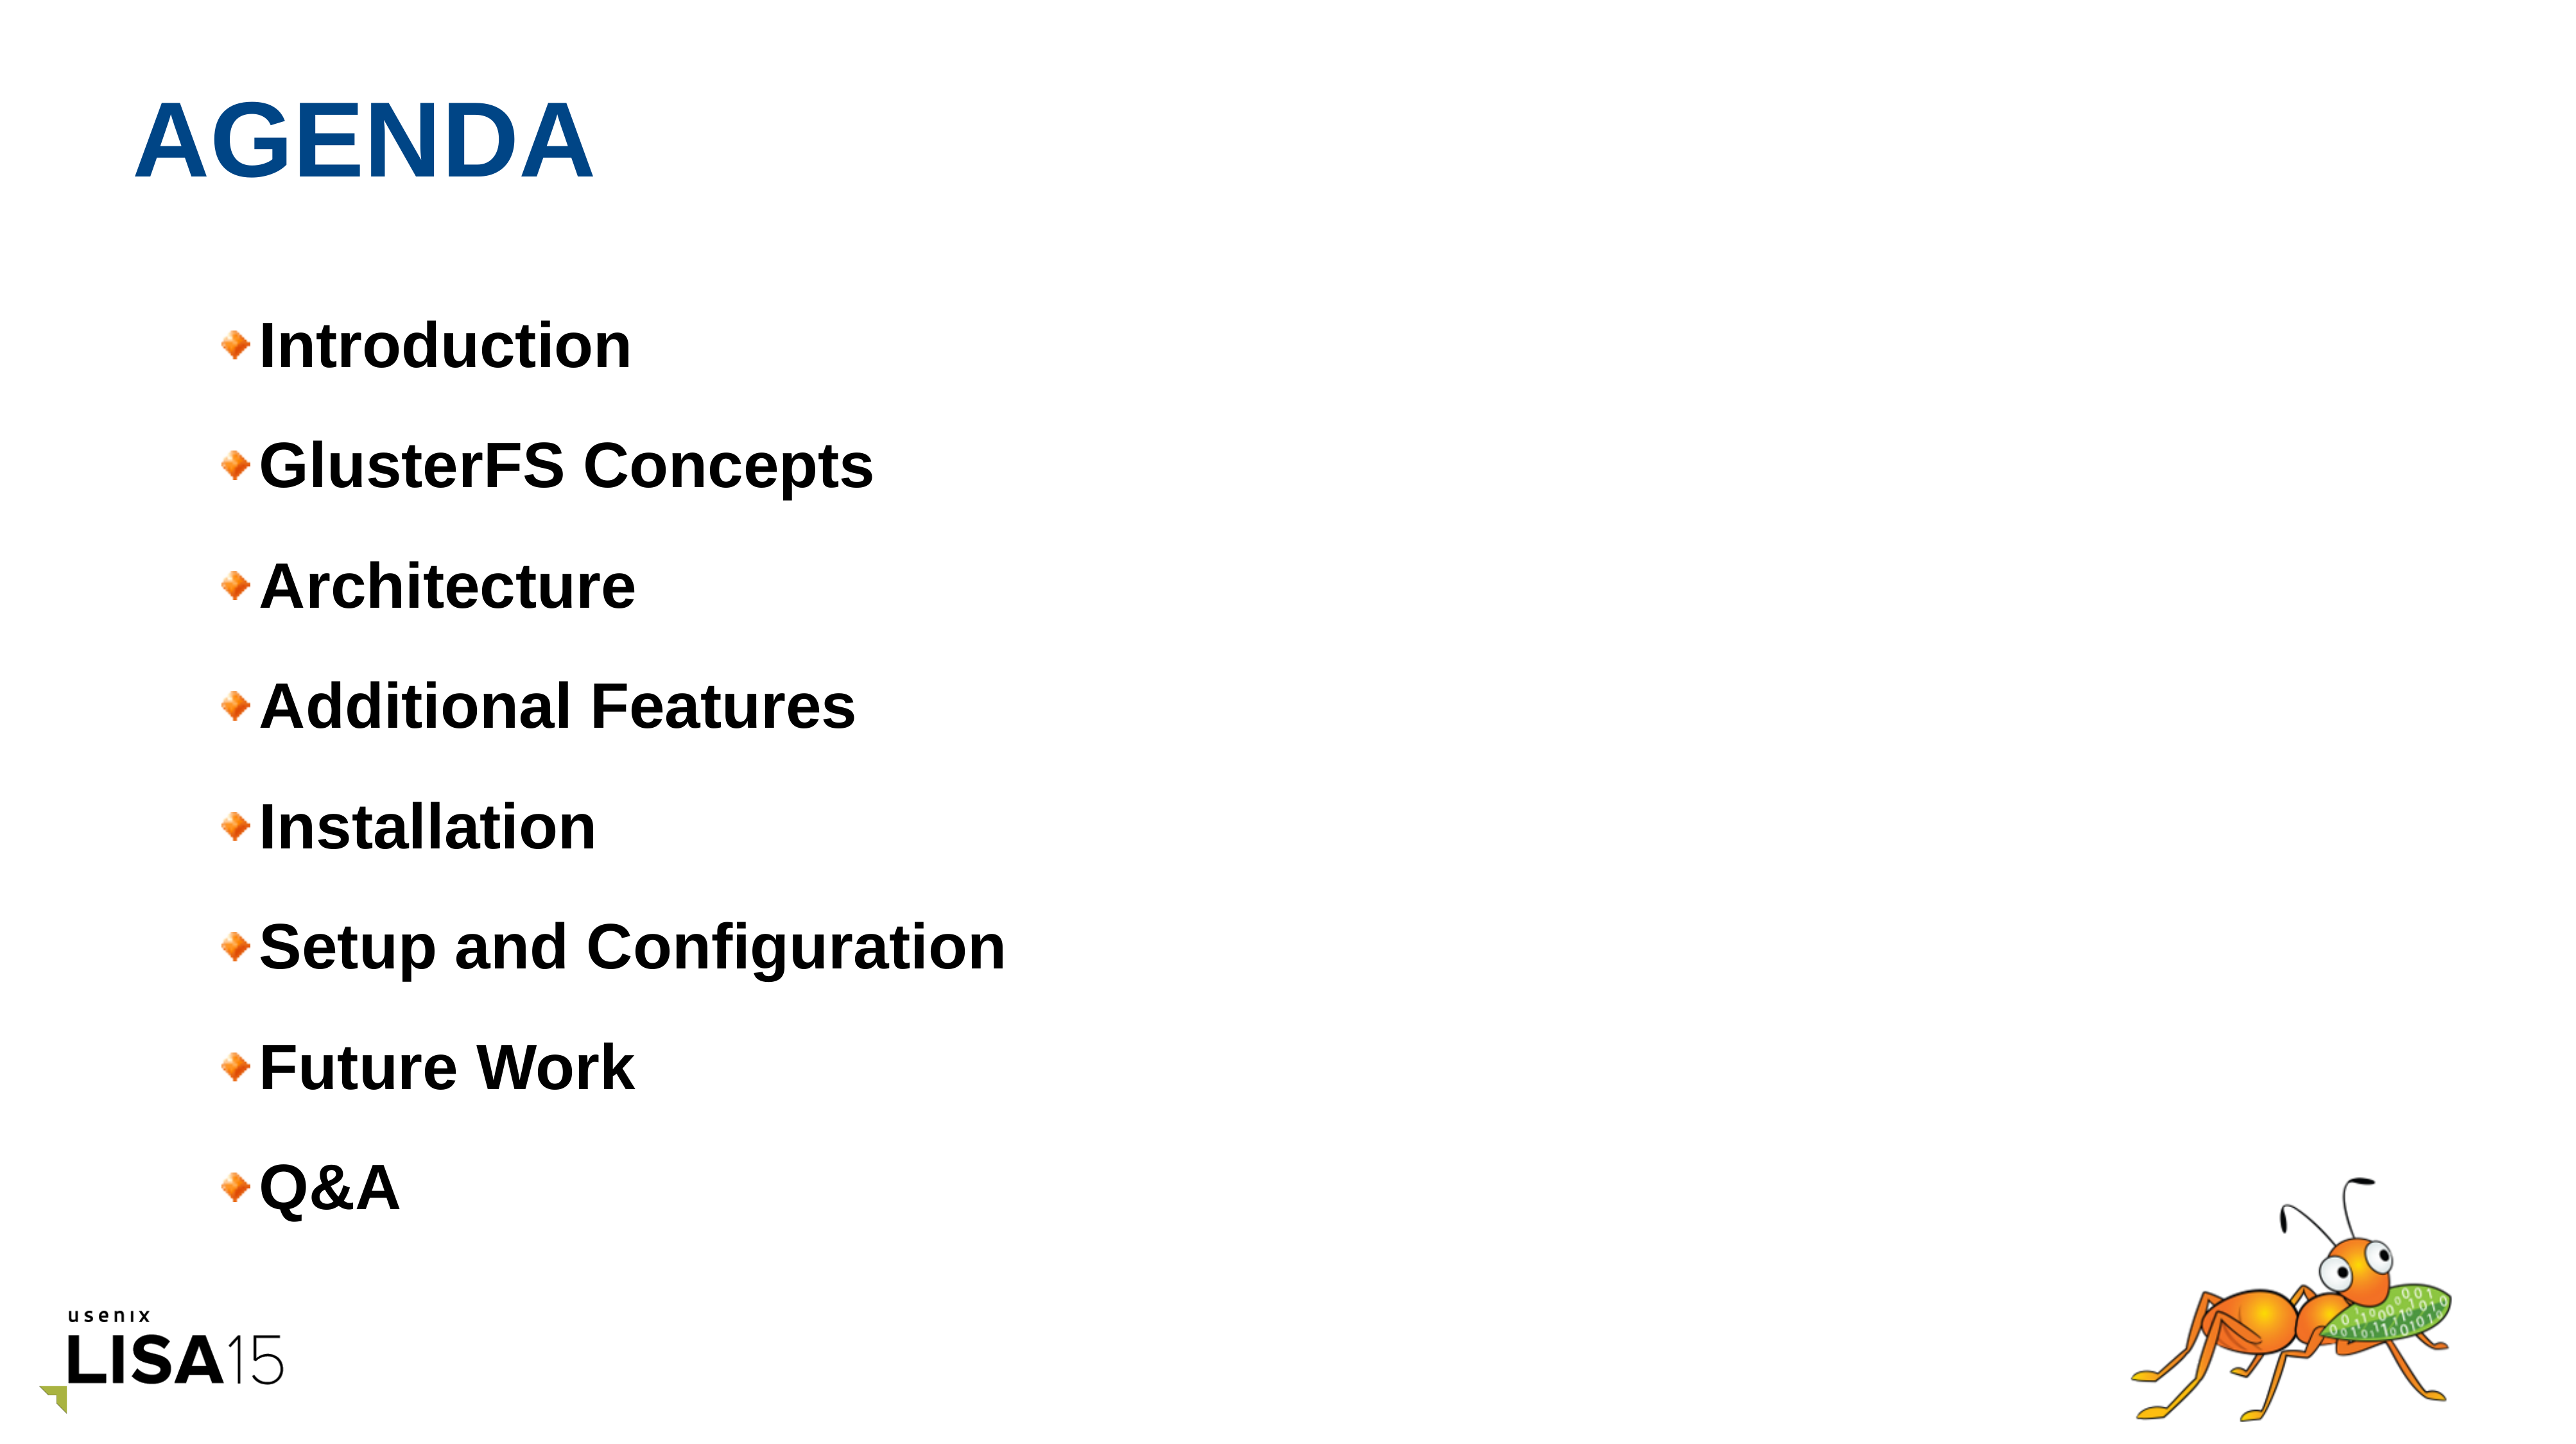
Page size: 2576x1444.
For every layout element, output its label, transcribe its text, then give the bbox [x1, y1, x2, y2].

picture [19, 1289, 299, 1427]
title AGENDA [132, 19, 2446, 261]
picture [2127, 1175, 2456, 1425]
list Introduction GlusterFS Concepts Architecture Additional Features Installation Setup and Configuration Future Work Q&A [221, 298, 2186, 1242]
